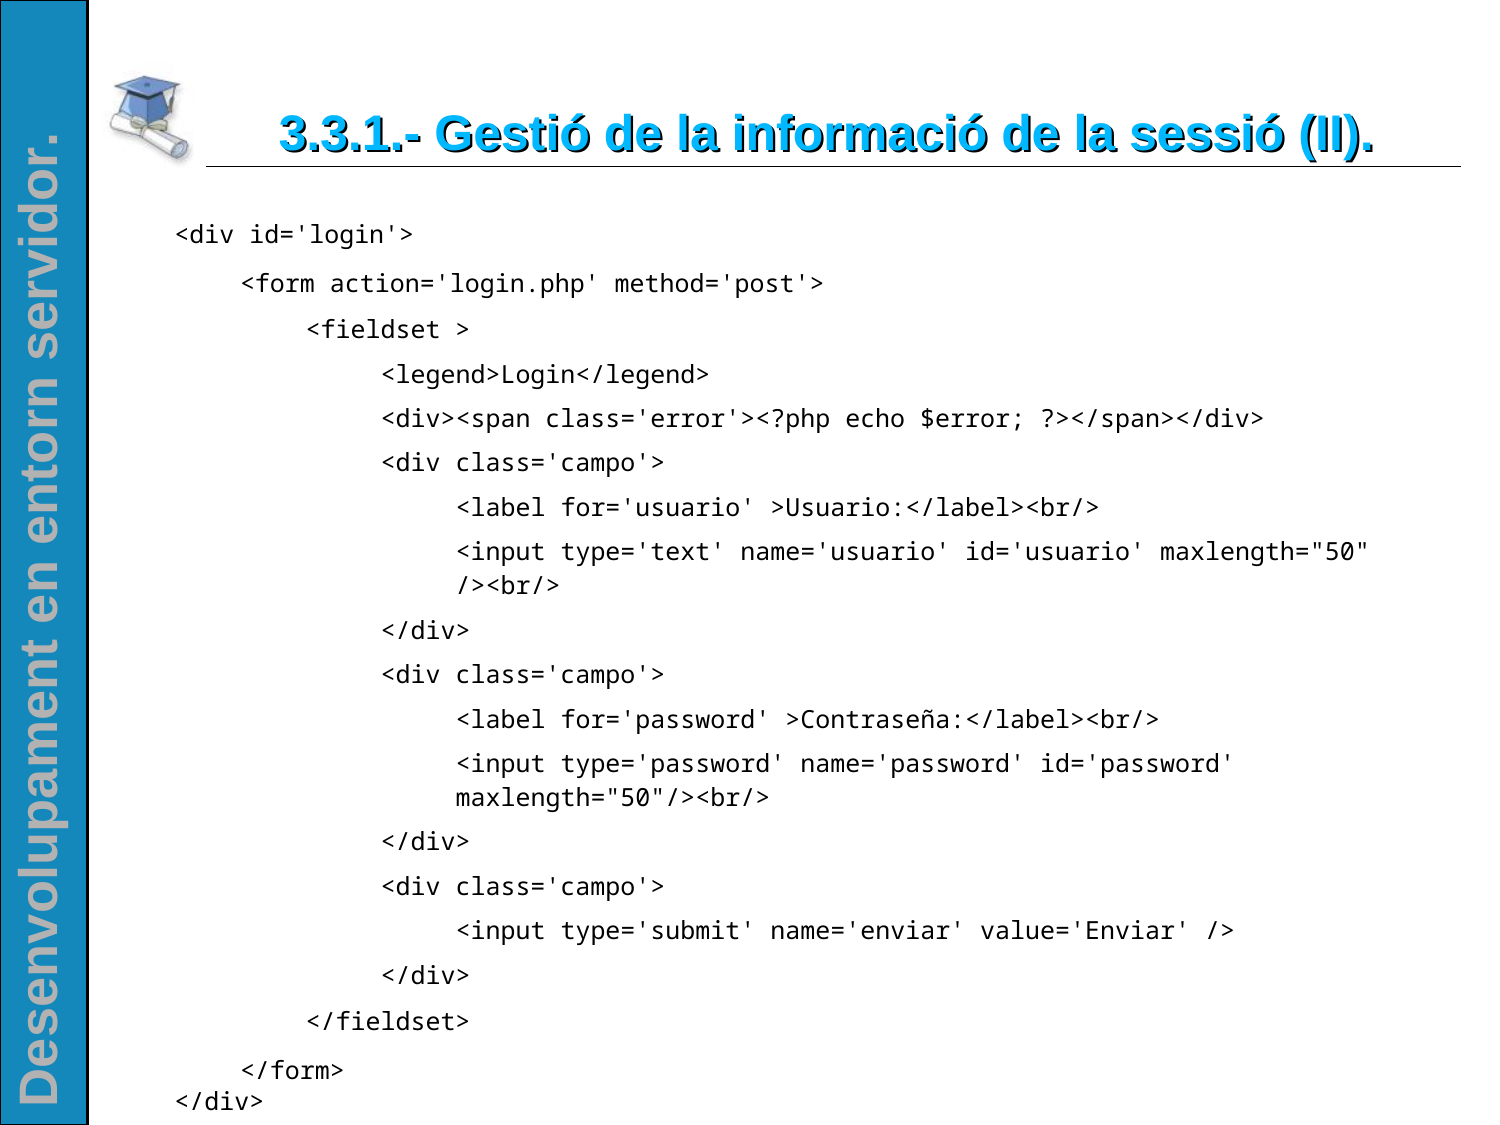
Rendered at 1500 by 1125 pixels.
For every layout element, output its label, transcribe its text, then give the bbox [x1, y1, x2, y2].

list <div id='login'> <form action='login.php' method='post'> <fieldset > <legend>Login</legend> <div><span class='error'><?php echo $error; ?></span></div> <div class='campo'> <label for='usuario' >Usuario:</label><br/> <input type='text' name='usuario' id='usuario' maxlength="50" /><br/> </div> <div class='campo'> <label for='password' >Contraseña:</label><br/> <input type='password' name='password' id='password' maxlength="50"/><br/> </div> <div class='campo'> <input type='submit' name='enviar' value='Enviar' /> </div> </fieldset> </form> </div> [118, 236, 1477, 1093]
picture [93, 61, 206, 174]
title 3.3.1.- Gestió de la informació de la sessió (II). [206, 88, 1447, 178]
